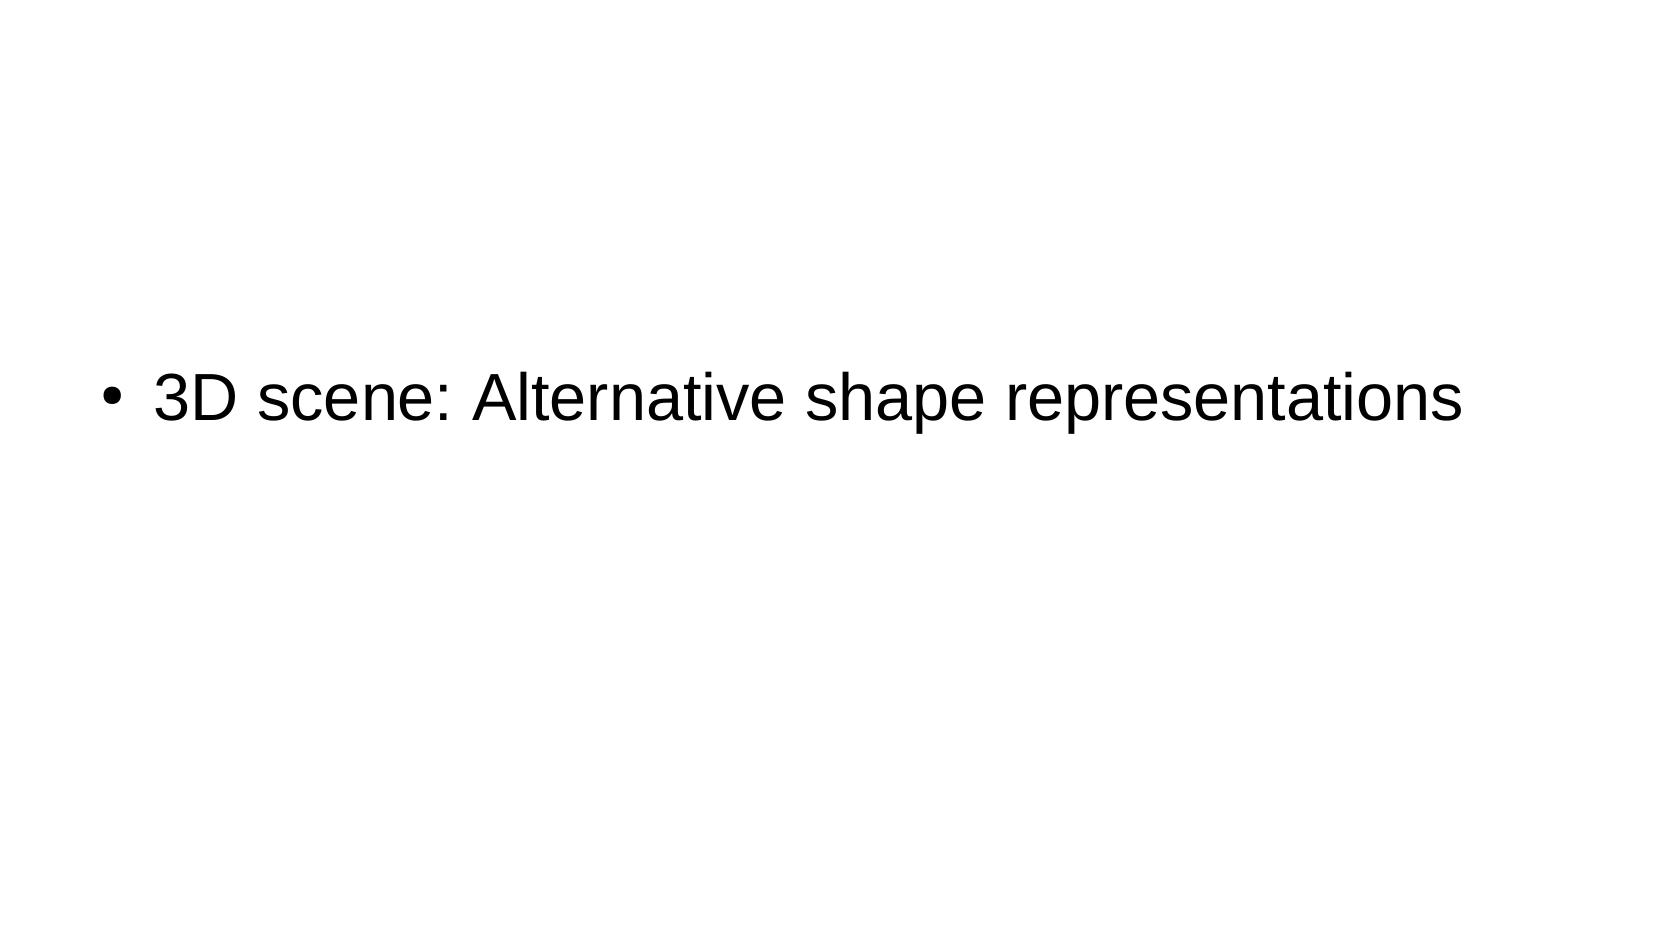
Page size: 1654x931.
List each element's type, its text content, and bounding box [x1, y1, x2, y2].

subtitle 3D scene: Alternative shape representations [82, 37, 1571, 757]
